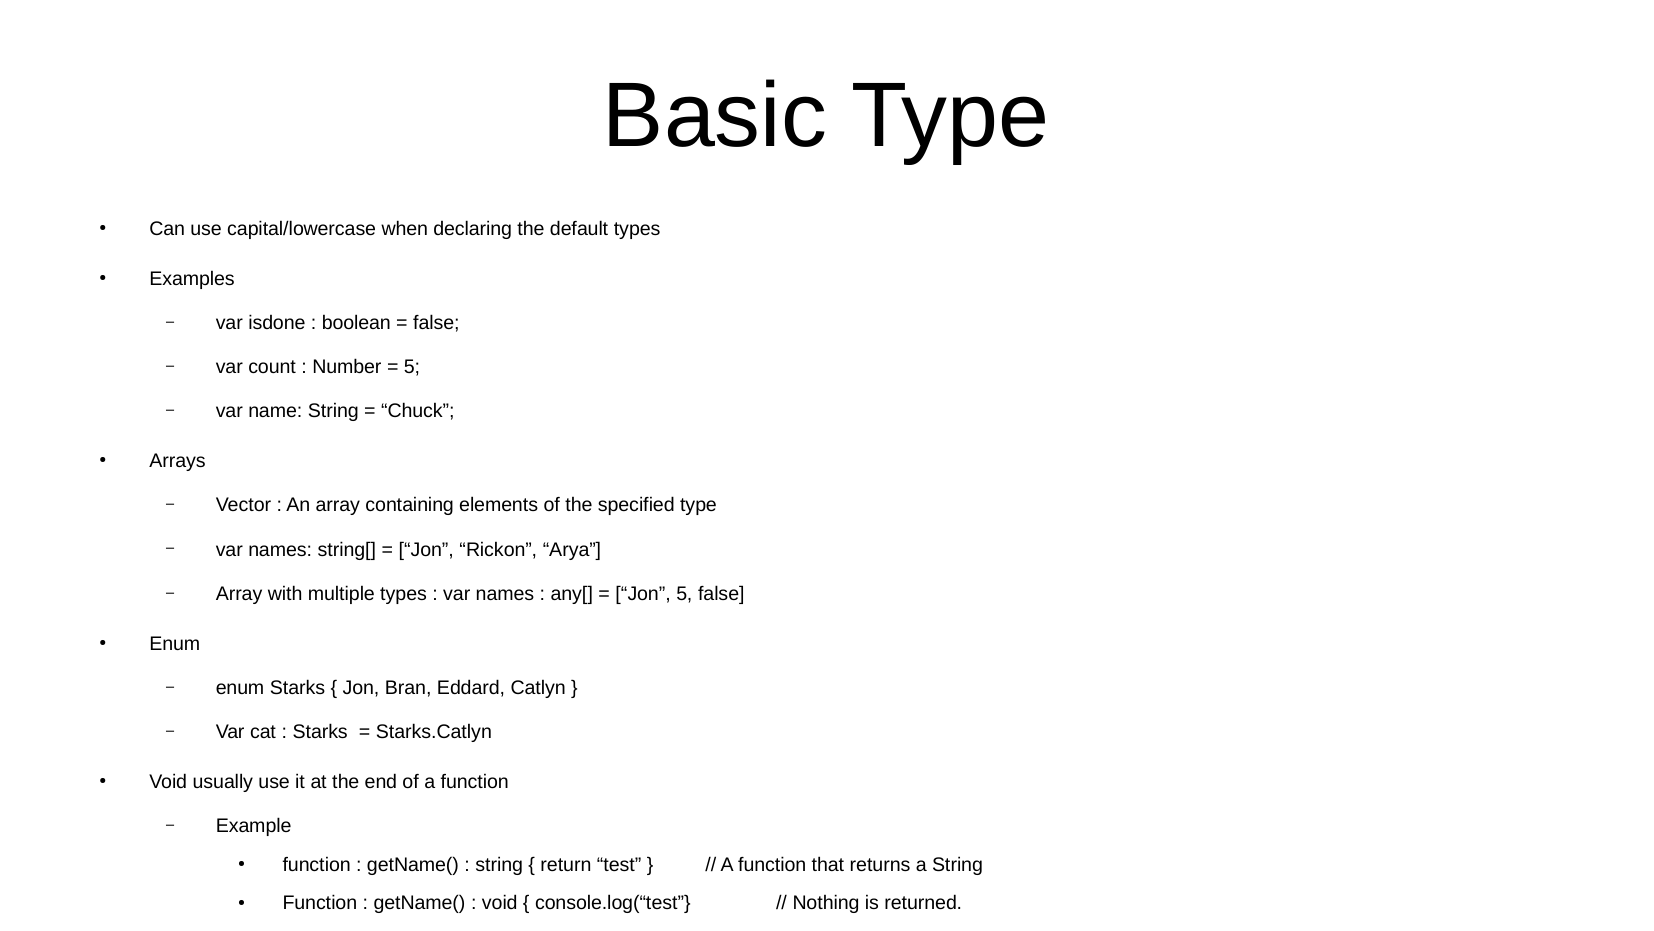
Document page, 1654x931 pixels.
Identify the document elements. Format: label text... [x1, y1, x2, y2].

list Can use capital/lowercase when declaring the default types Examples var isdone : boolean = false; var count : Number = 5; var name: String = “Chuck”; Arrays Vector : An array containing elements of the specified type var names: string[] = [“Jon”, “Rickon”, “Arya”] Array with multiple types : var names : any[] = [“Jon”, 5, false] Enum enum Starks { Jon, Bran, Eddard, Catlyn } Var cat : Starks = Starks.Catlyn Void usually use it at the end of a function Example function : getName() : string { return “test” } // A function that returns a String Function : getName() : void { console.log(“test”} // Nothing is returned. [82, 217, 1576, 916]
title Basic Type [82, 37, 1571, 193]
